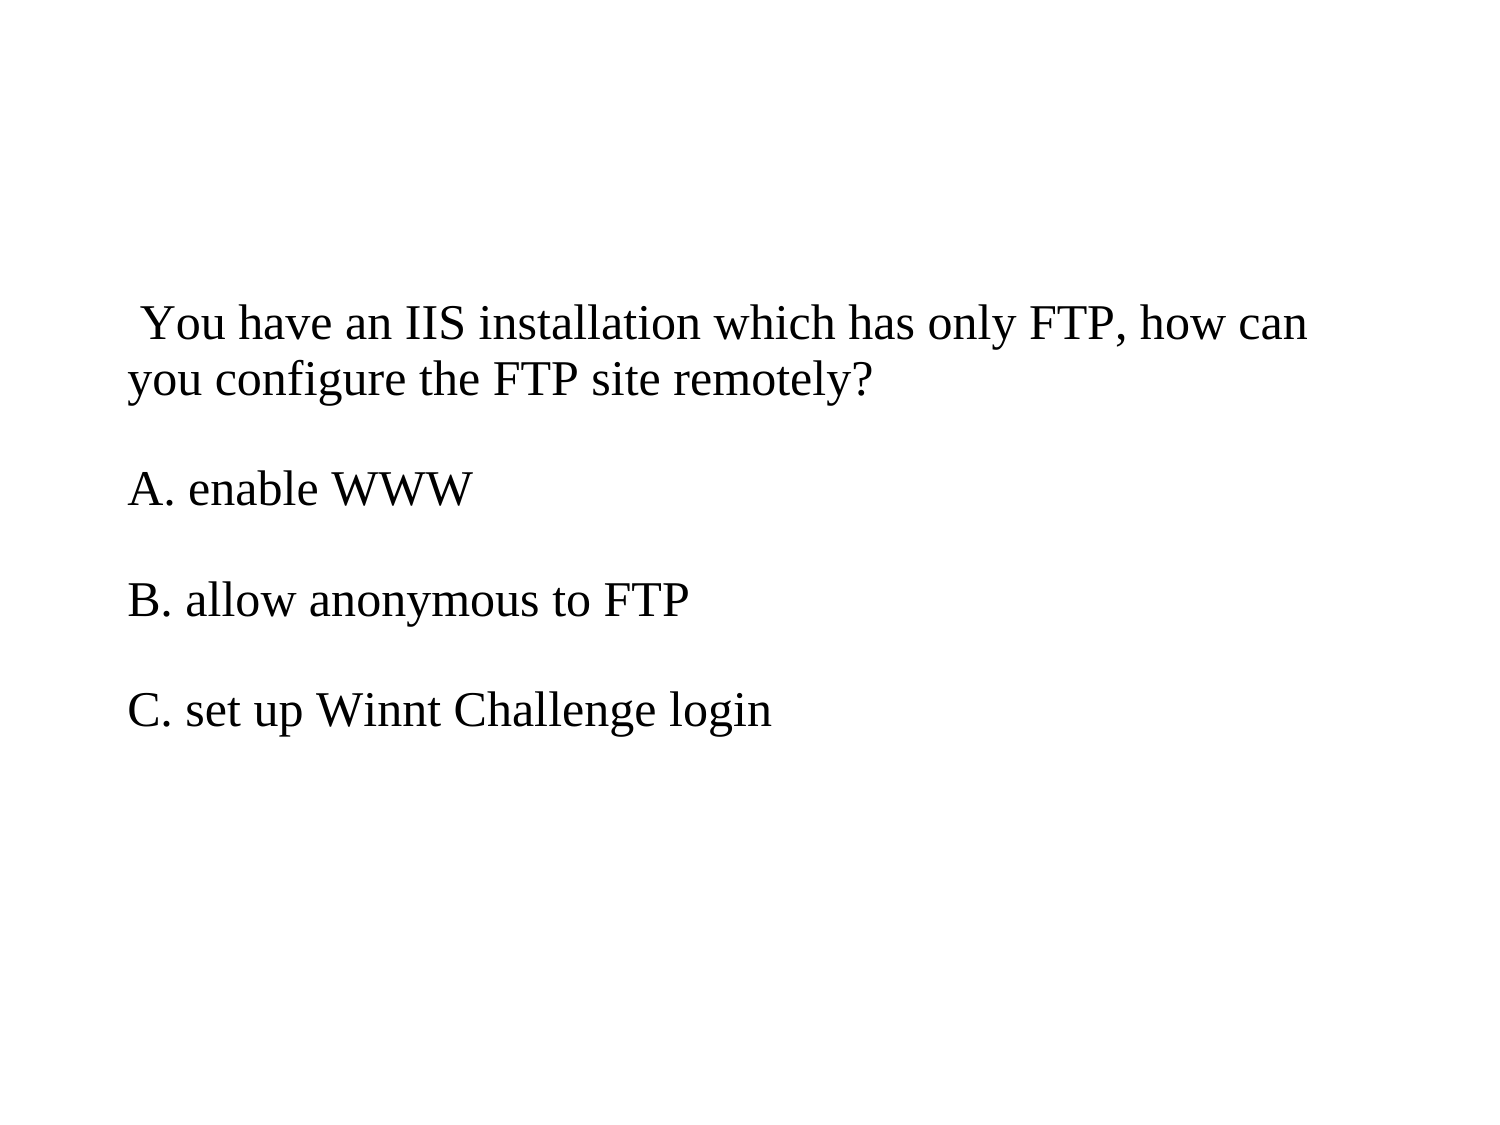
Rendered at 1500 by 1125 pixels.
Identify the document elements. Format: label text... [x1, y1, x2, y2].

text_box You have an IIS installation which has only FTP, how can you configure the FTP site remotely? A. enable WWW B. allow anonymous to FTP C. set up Winnt Challenge login [112, 287, 1401, 801]
